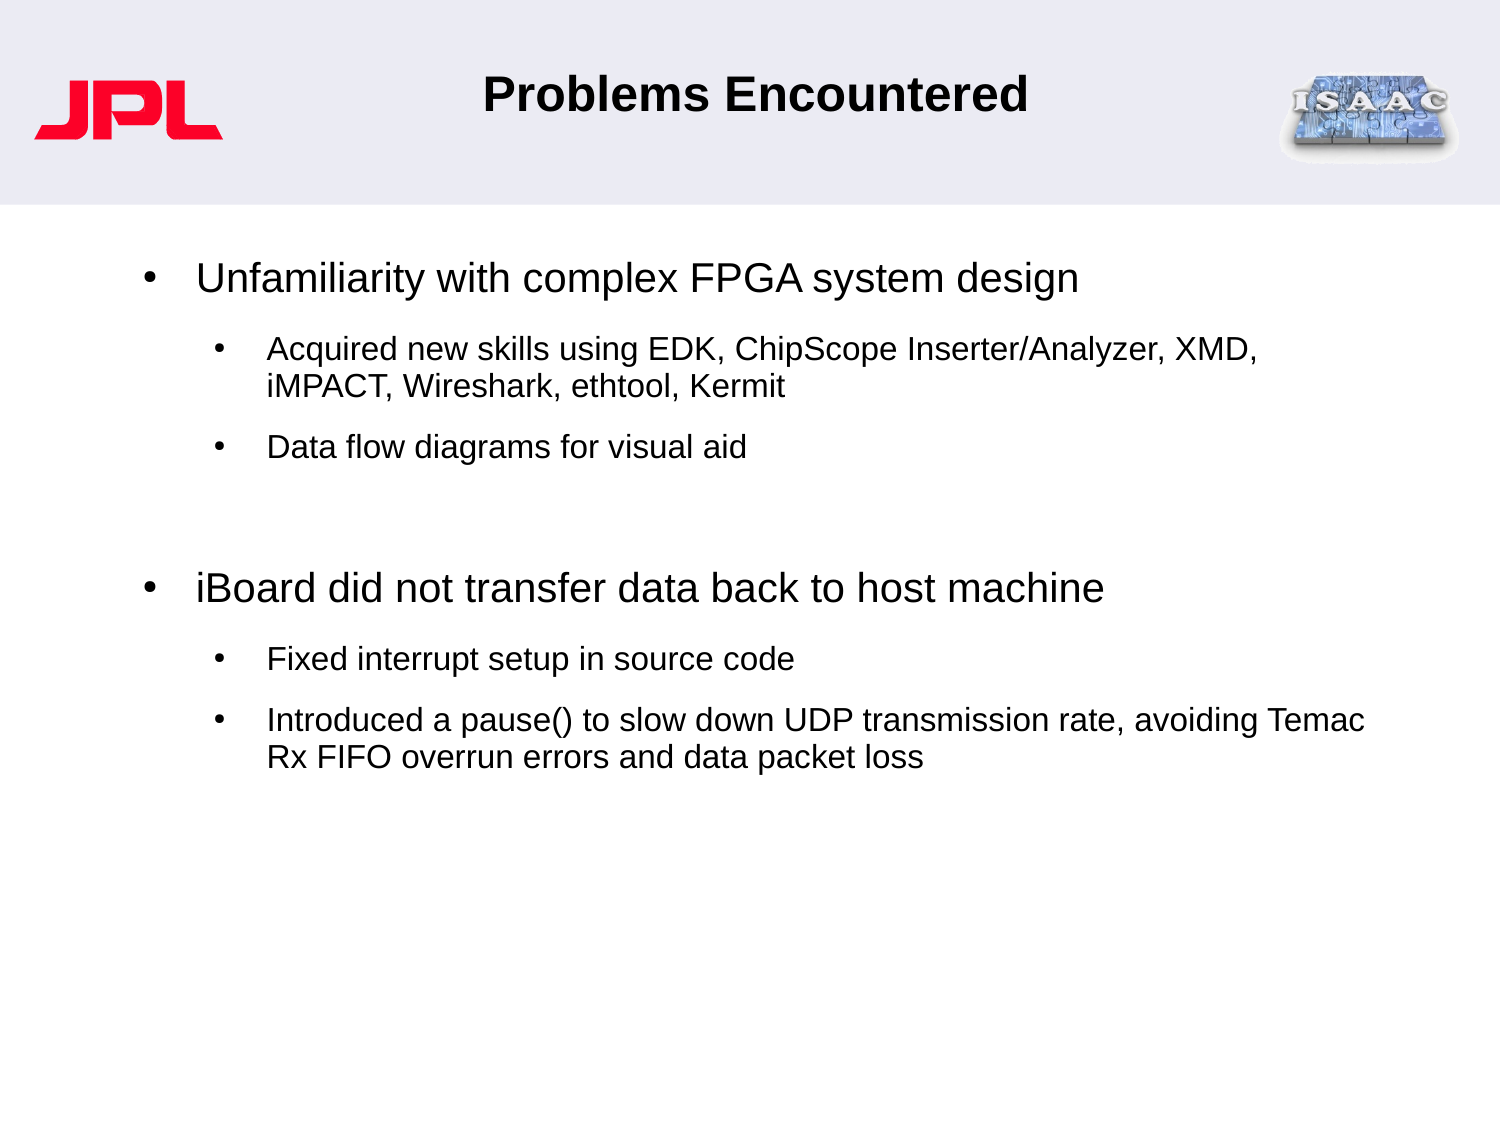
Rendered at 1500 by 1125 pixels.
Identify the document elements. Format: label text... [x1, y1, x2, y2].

picture [1288, 49, 1463, 168]
title Problems Encountered [225, 7, 1288, 181]
list Unfamiliarity with complex FPGA system design Acquired new skills using EDK, ChipScope Inserter/Analyzer, XMD, iMPACT, Wireshark, ethtool, Kermit Data flow diagrams for visual aid iBoard did not transfer data back to host machine Fixed interrupt setup in source code Introduced a pause() to slow down UDP transmission rate, avoiding Temac Rx FIFO overrun errors and data packet loss [125, 254, 1375, 1015]
